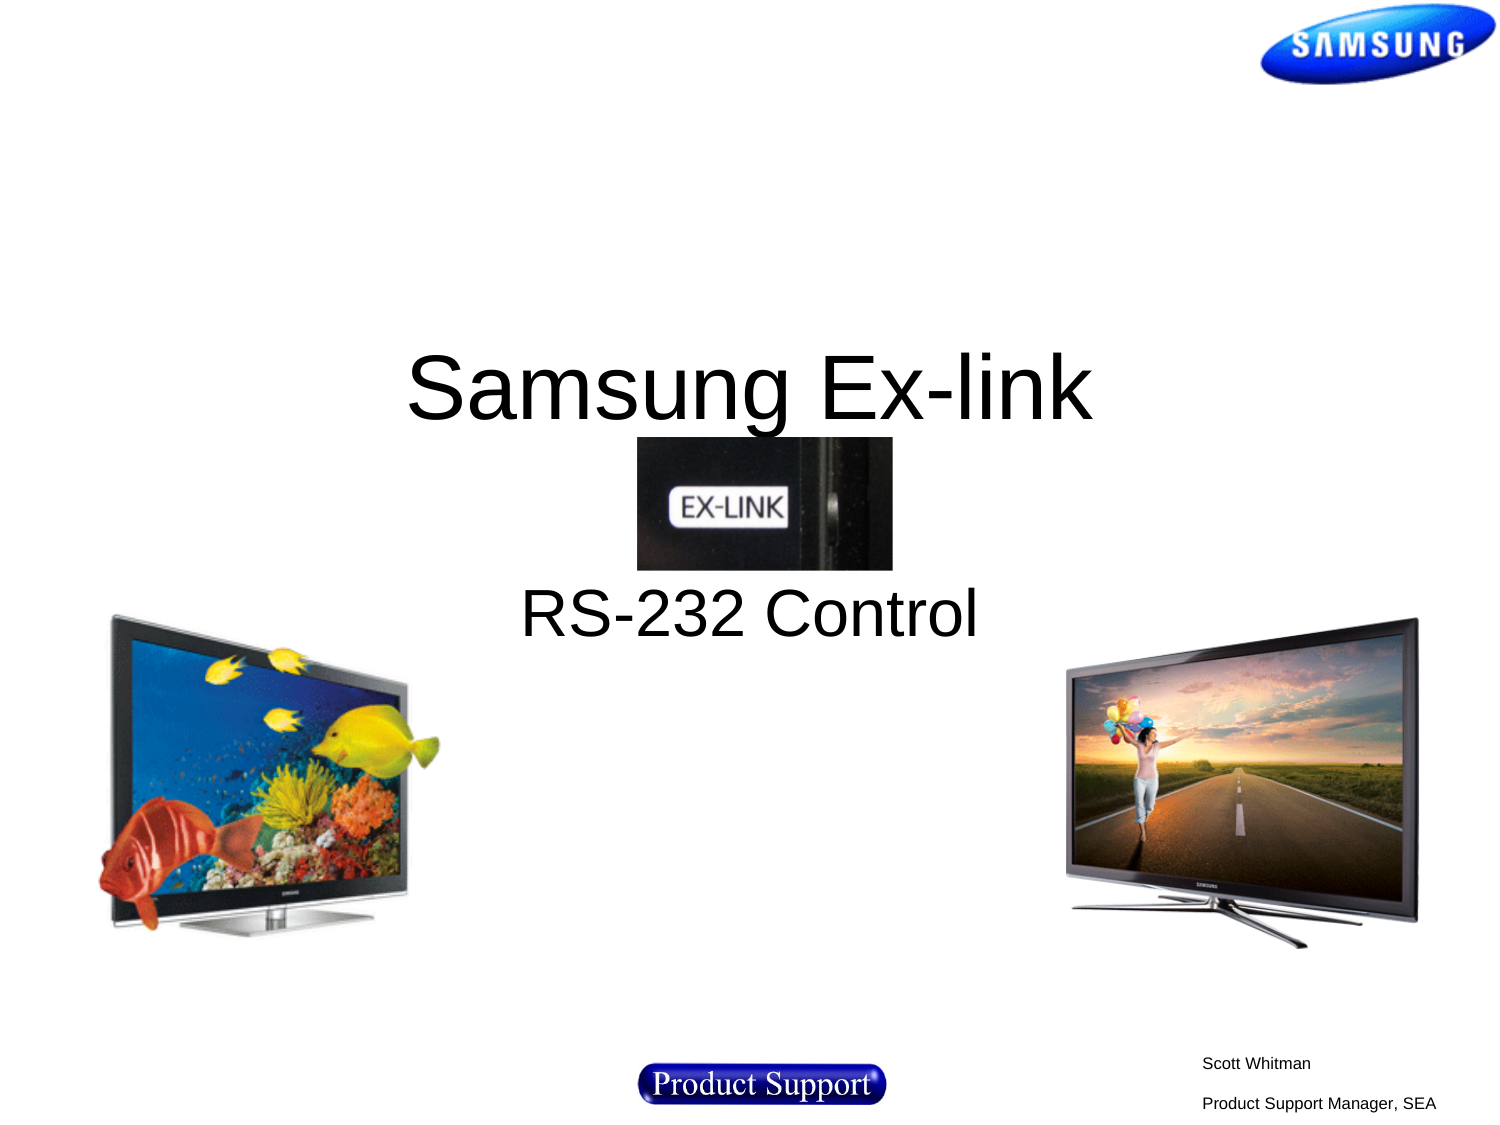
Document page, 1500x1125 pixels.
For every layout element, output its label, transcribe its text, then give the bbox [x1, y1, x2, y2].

picture [87, 612, 447, 953]
subtitle RS-232 Control [225, 562, 1276, 850]
picture [1062, 612, 1422, 953]
picture [637, 437, 893, 571]
text_box Scott Whitman Product Support Manager, SEA [1187, 1044, 1500, 1125]
picture [1256, 0, 1500, 88]
picture [637, 1062, 887, 1105]
title Samsung Ex-link [112, 262, 1388, 504]
